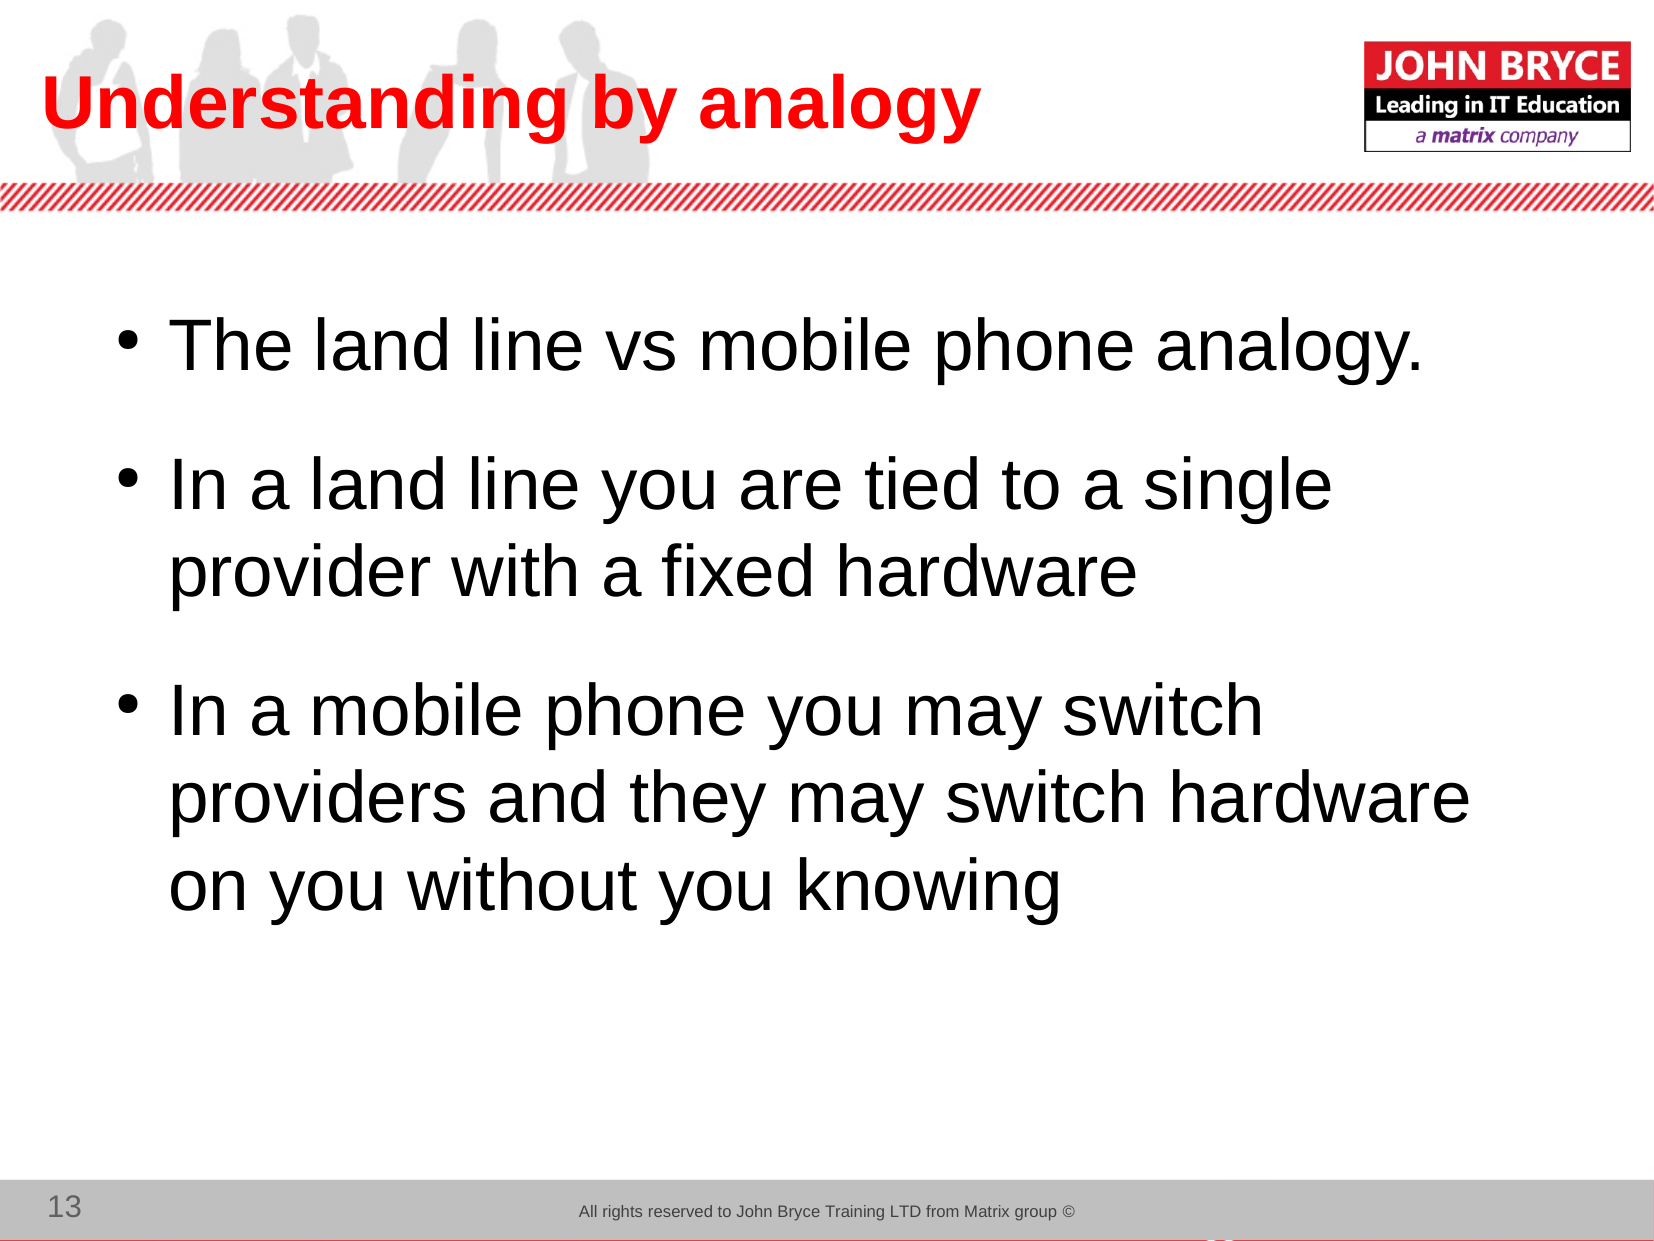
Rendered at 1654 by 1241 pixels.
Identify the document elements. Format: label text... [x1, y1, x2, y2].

picture [0, 0, 1654, 1179]
list The land line vs mobile phone analogy. In a land line you are tied to a single provider with a fixed hardware In a mobile phone you may switch providers and they may switch hardware on you without you knowing [82, 290, 1538, 1010]
title Understanding by analogy [26, 0, 1515, 203]
